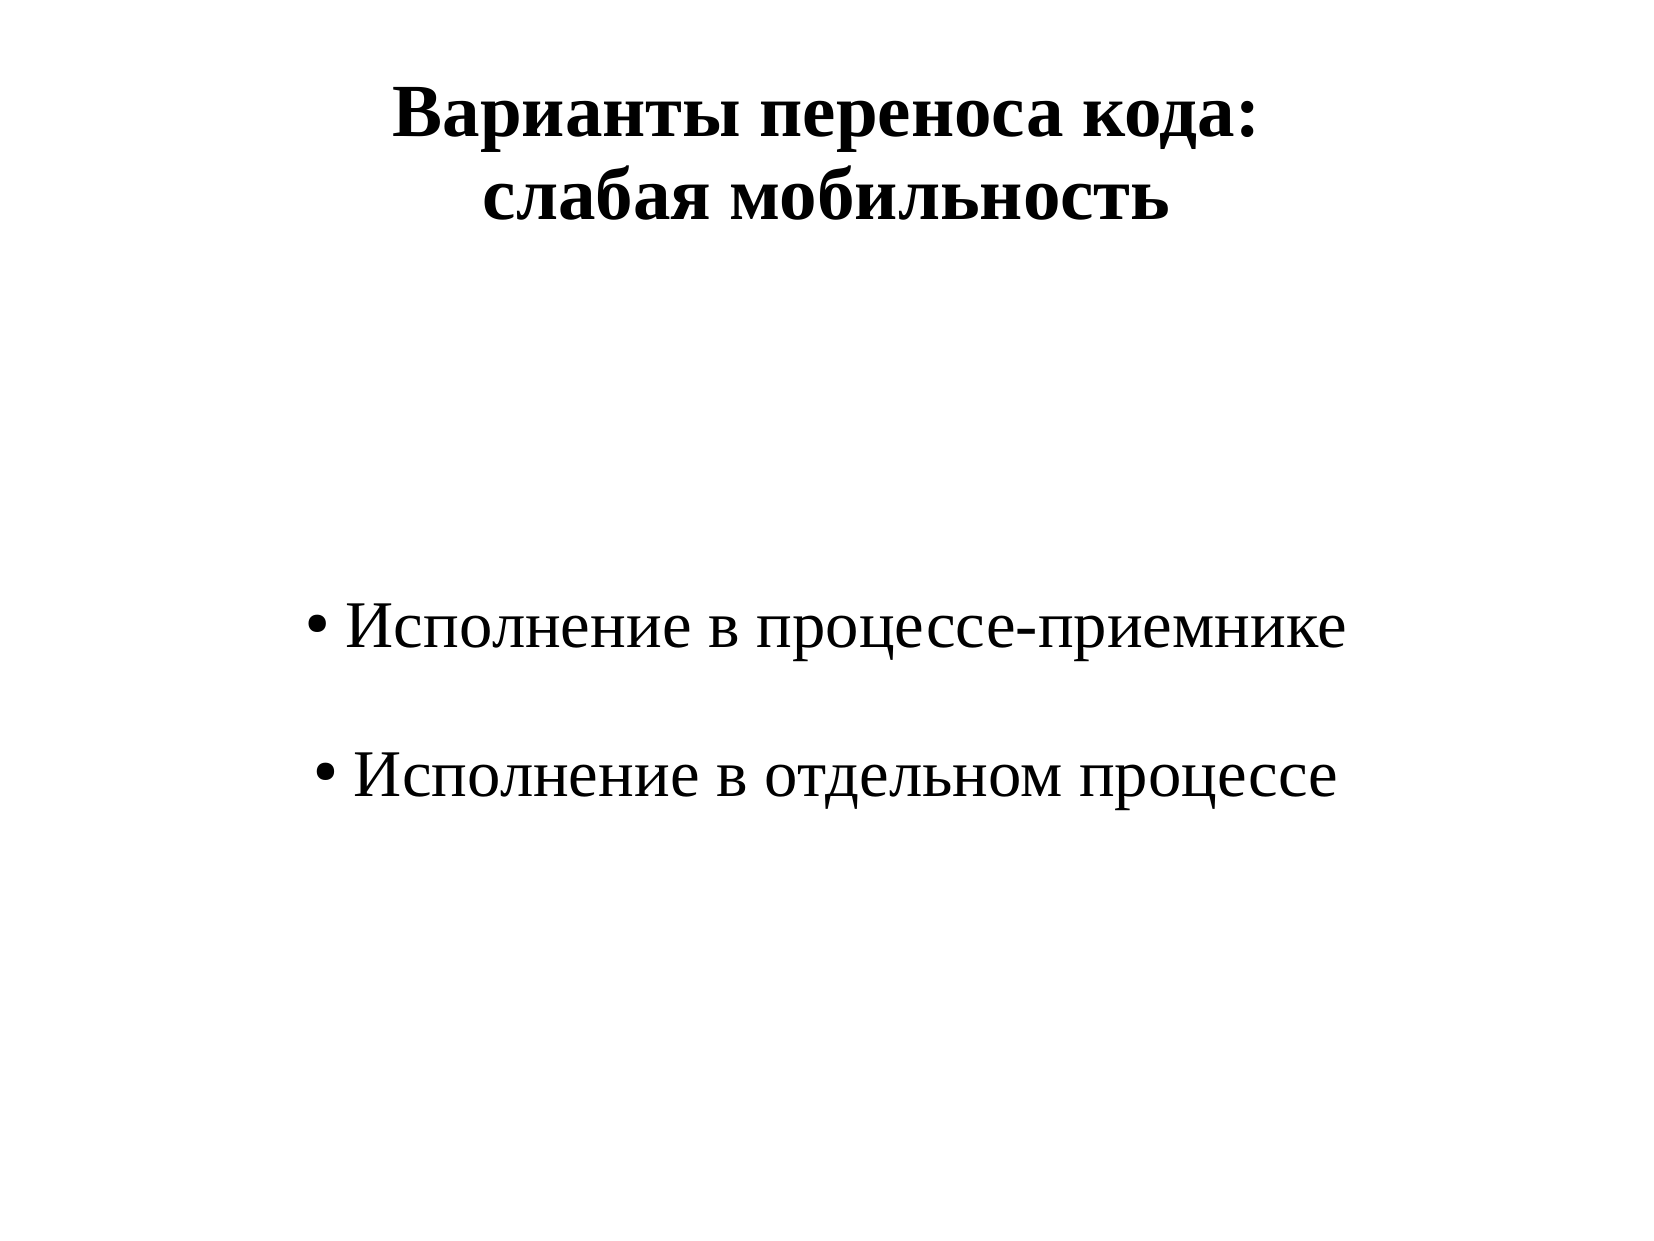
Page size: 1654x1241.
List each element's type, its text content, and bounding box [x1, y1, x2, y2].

subtitle Исполнение в процессе-приемнике Исполнение в отдельном процессе [82, 297, 1571, 1102]
title Варианты переноса кода: слабая мобильность [82, 56, 1571, 250]
